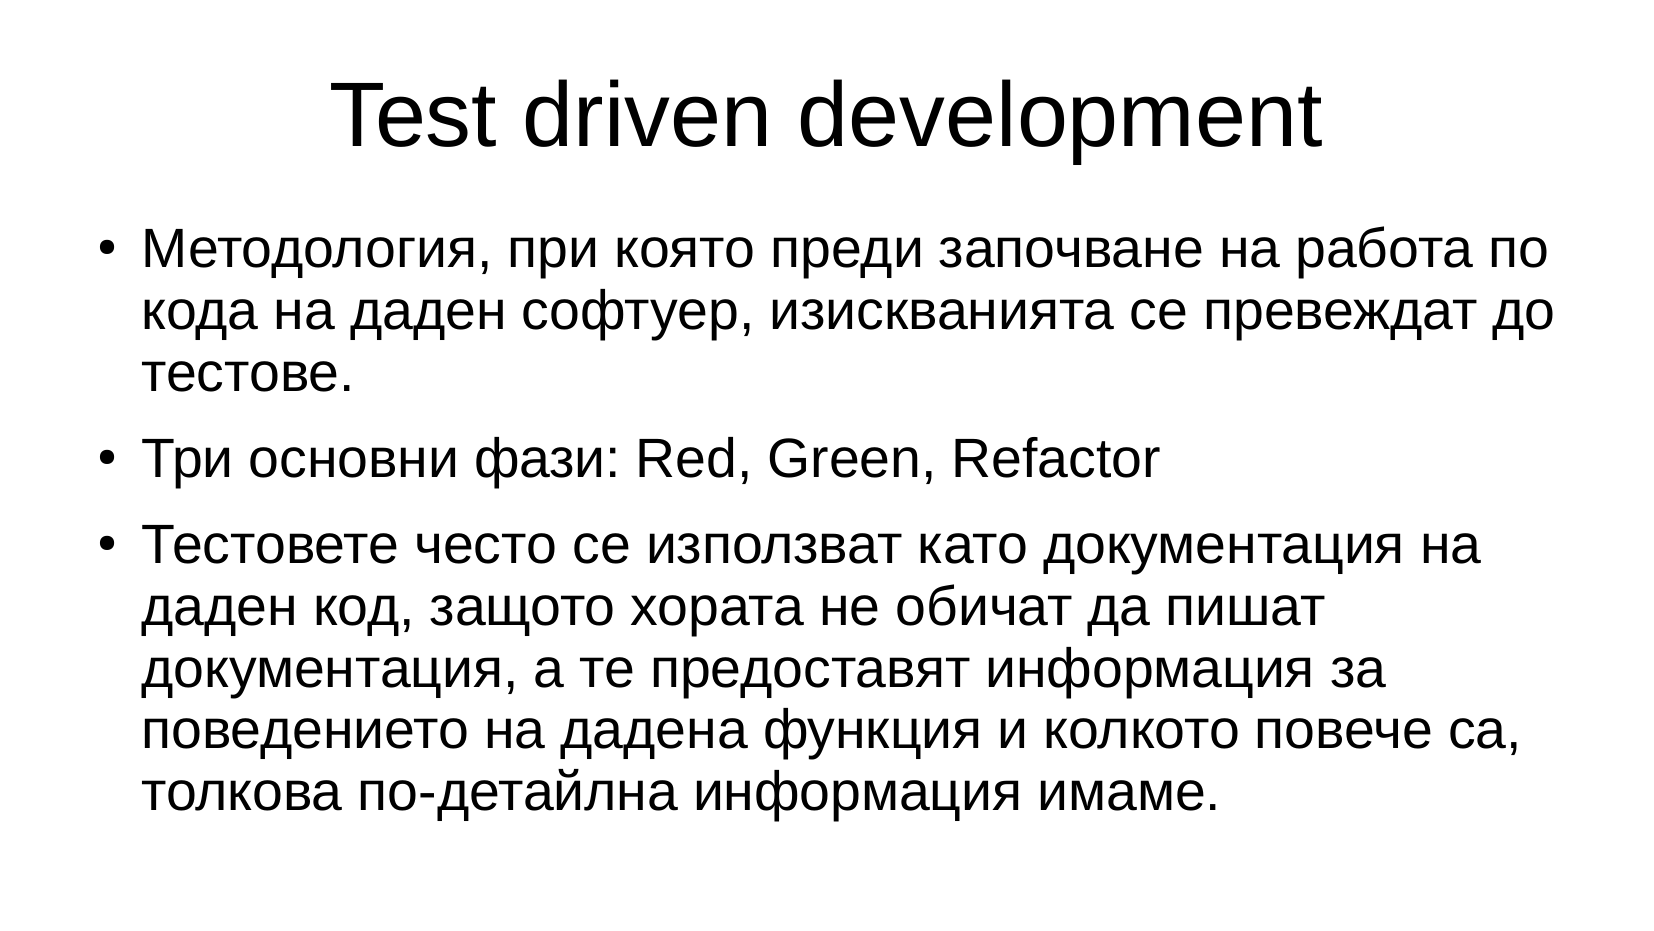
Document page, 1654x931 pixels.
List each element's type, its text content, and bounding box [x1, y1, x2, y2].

title Test driven development [82, 37, 1571, 193]
list Методология, при която преди започване на работа по кода на даден софтуер, изискванията се превеждат до тестове. Три основни фази: Red, Green, Refactor Тестовете често се използват като документация на даден код, защото хората не обичат да пишат документация, а те предоставят информация за поведението на дадена функция и колкото повече са, толкова по-детайлна информация имаме. [82, 217, 1571, 826]
